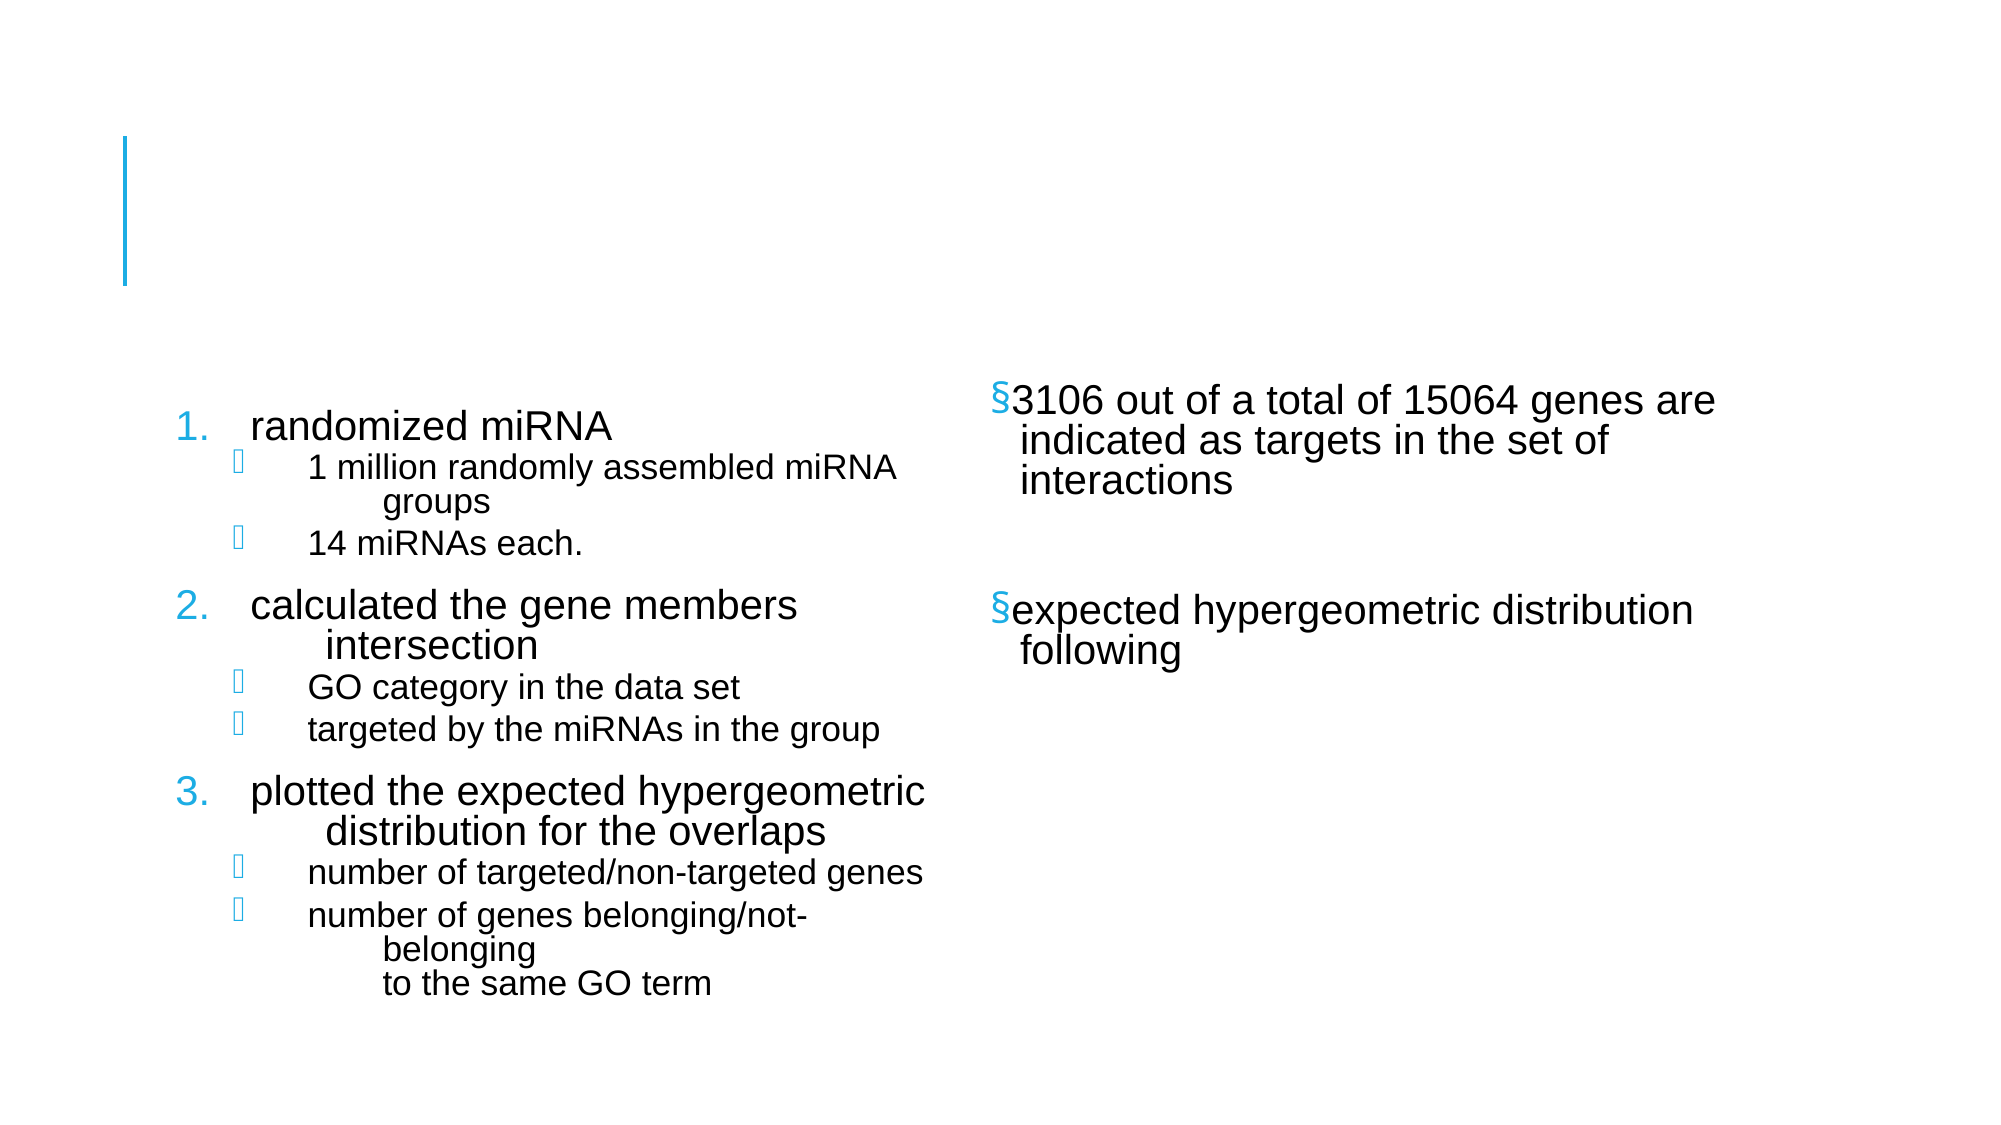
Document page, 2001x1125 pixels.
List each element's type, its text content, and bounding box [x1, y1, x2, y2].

list 3106 out of a total of 15064 genes are indicated as targets in the set of interactions expected hypergeometric distribution following [982, 375, 1763, 1036]
list randomized miRNA 1 million randomly assembled miRNA groups 14 miRNAs each. calculated the gene members intersection GO category in the data set targeted by the miRNAs in the group plotted the expected hypergeometric distribution for the overlaps number of targeted/non-targeted genes number of genes belonging/not-belonging to the same GO term [168, 375, 949, 1036]
